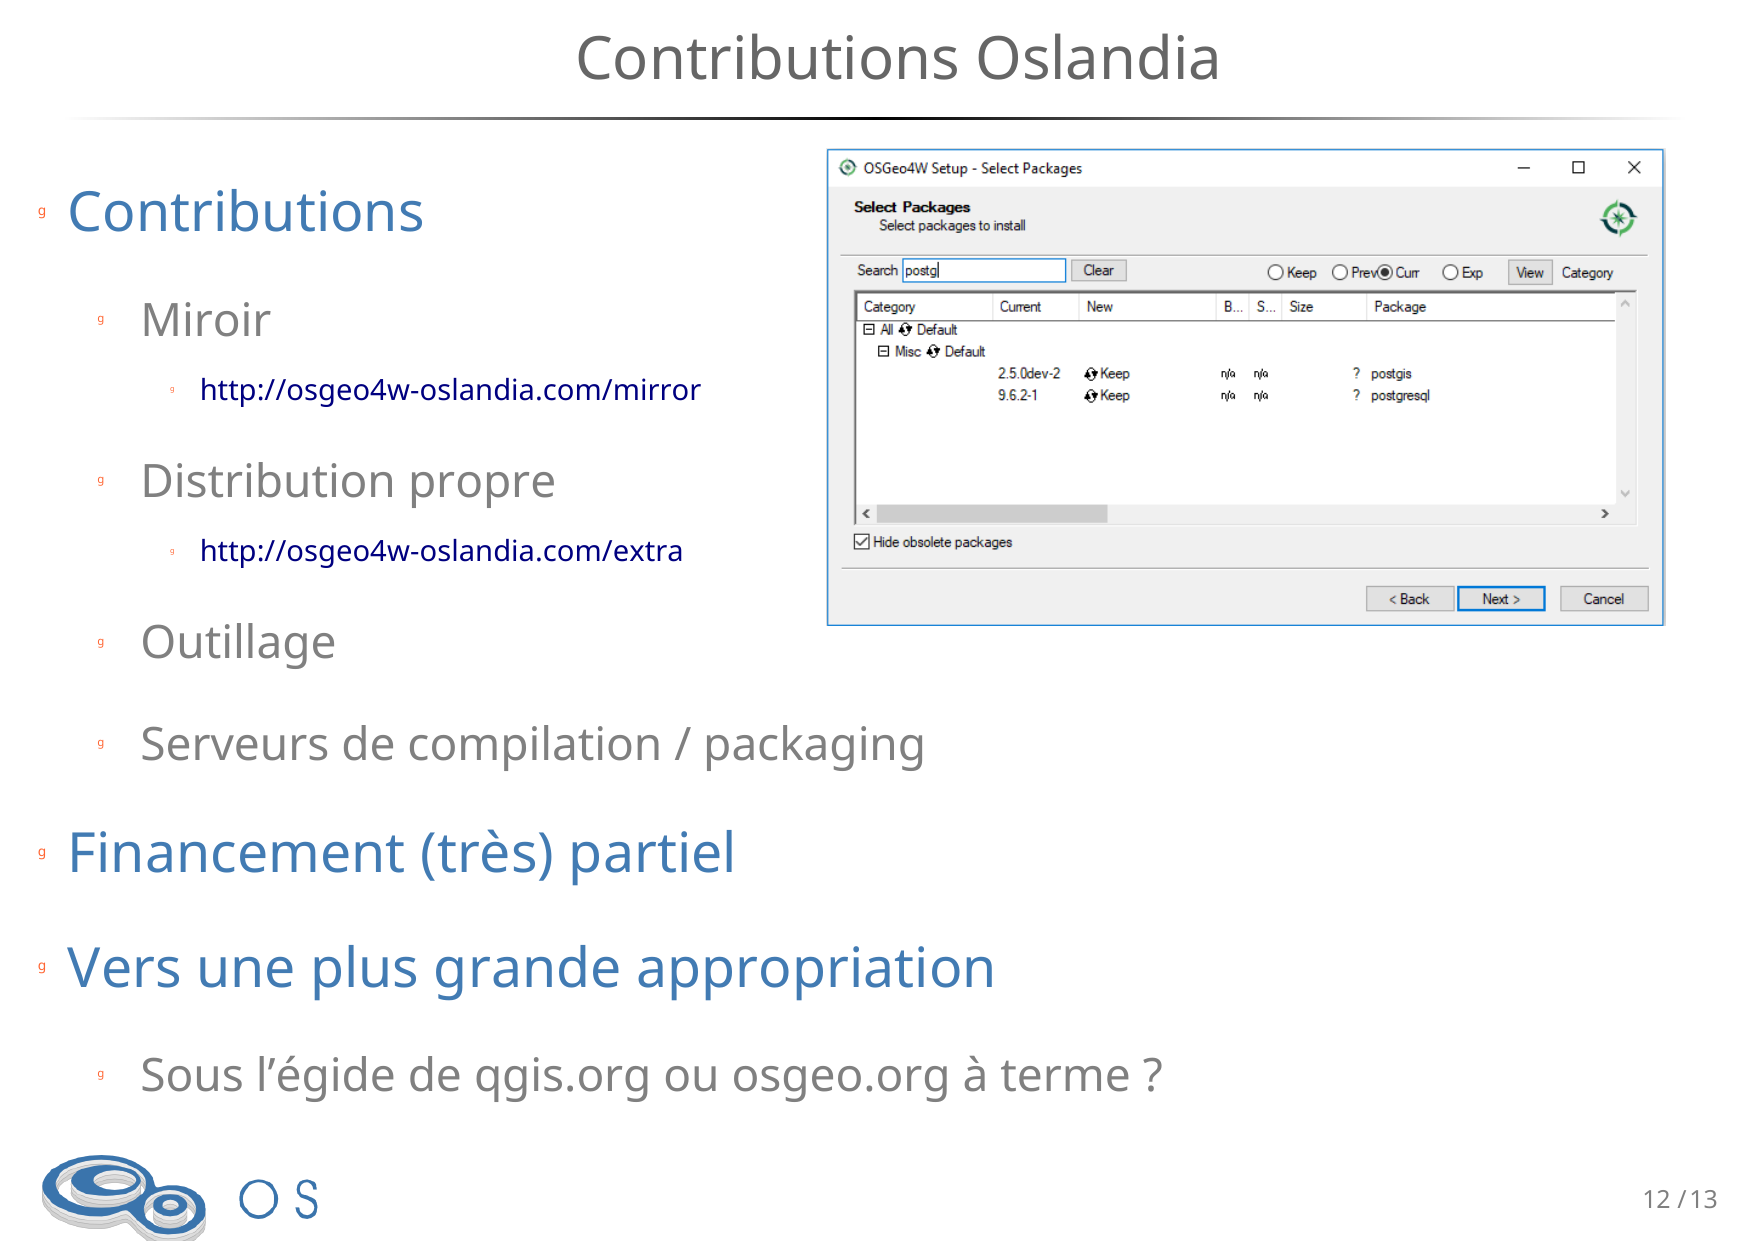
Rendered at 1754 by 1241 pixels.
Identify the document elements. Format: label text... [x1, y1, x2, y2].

picture [826, 148, 1666, 626]
list Contributions Miroir http://osgeo4w-oslandia.com/mirror Distribution propre http://osgeo4w-oslandia.com/extra Outillage Serveurs de compilation / packaging Financement (très) partiel Vers une plus grande appropriation Sous l’égide de qgis.org ou osgeo.org à terme ? [37, 172, 1710, 1090]
picture [42, 1155, 583, 1241]
title Contributions Oslandia [31, 14, 1754, 98]
